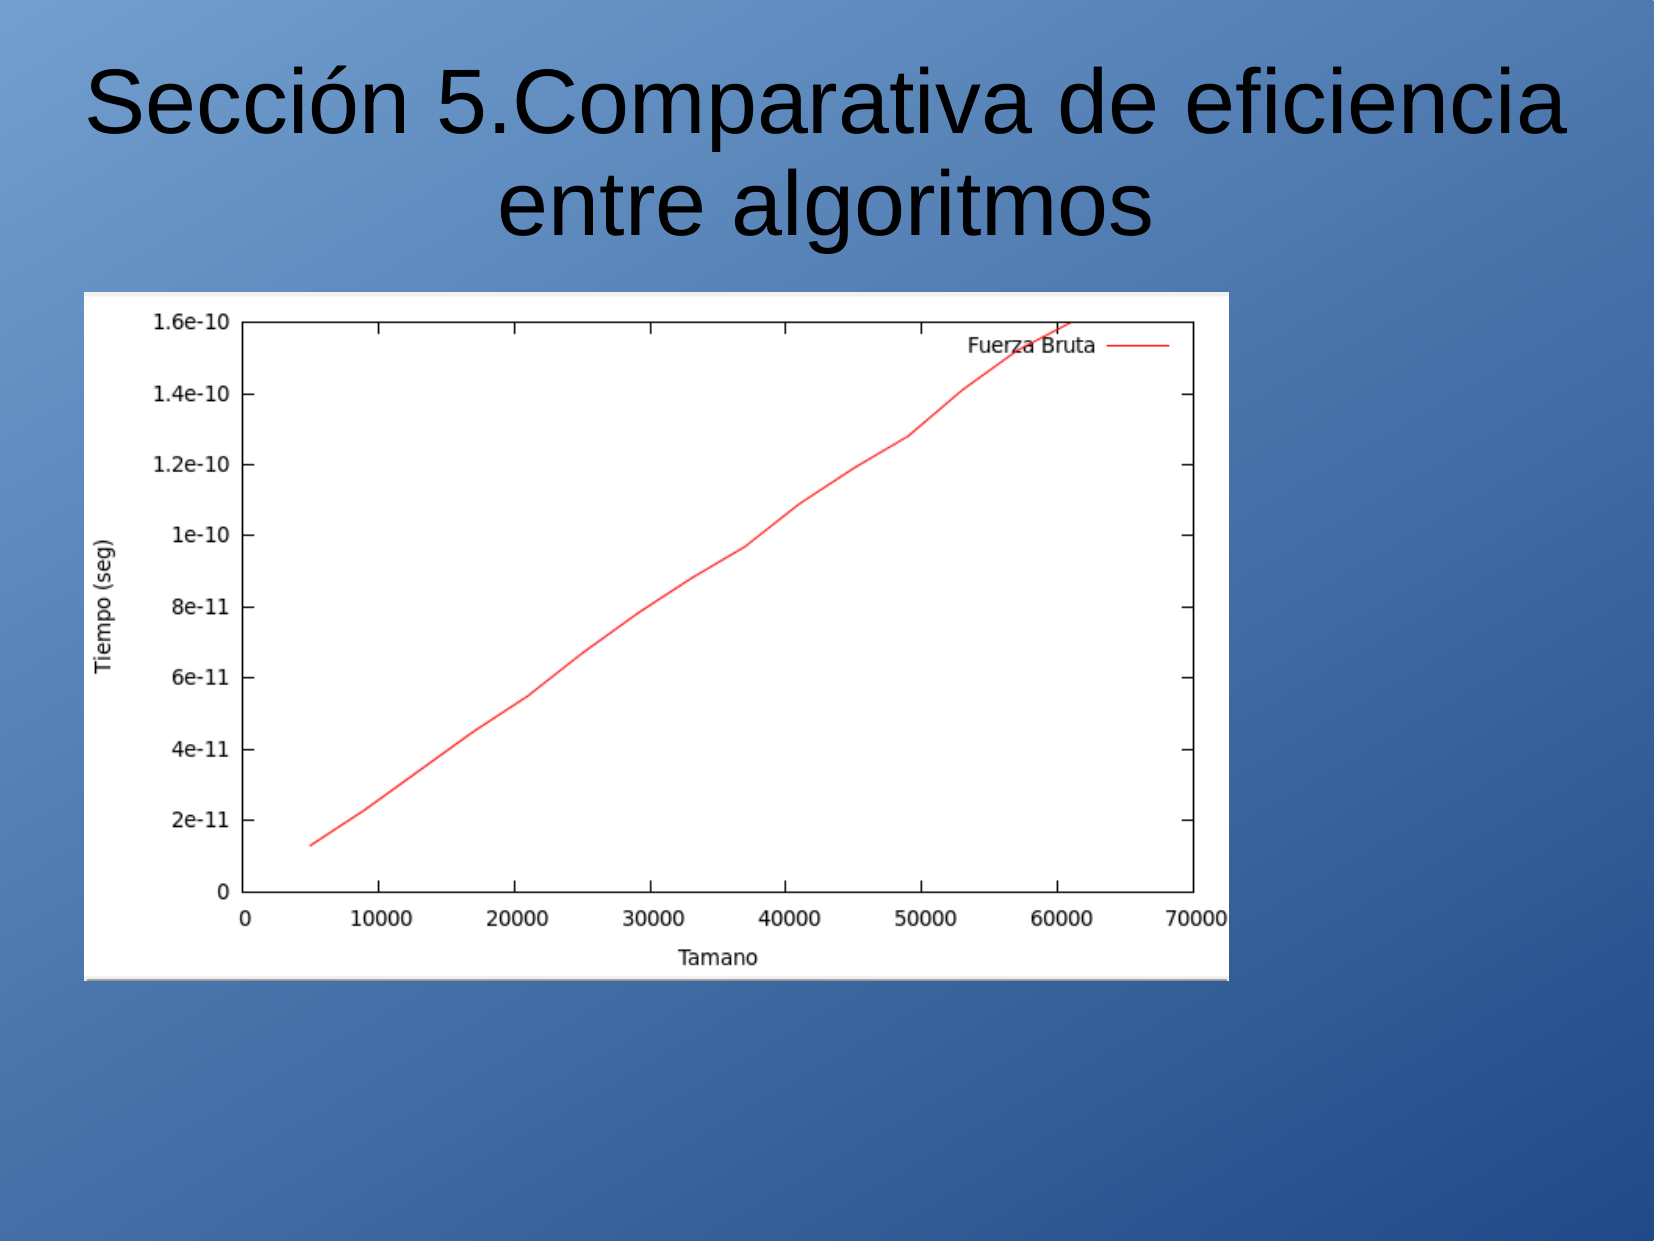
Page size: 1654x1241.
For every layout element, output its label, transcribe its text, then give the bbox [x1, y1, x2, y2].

picture [84, 292, 1229, 981]
title Sección 5.Comparativa de eficiencia entre algoritmos [82, 49, 1571, 257]
